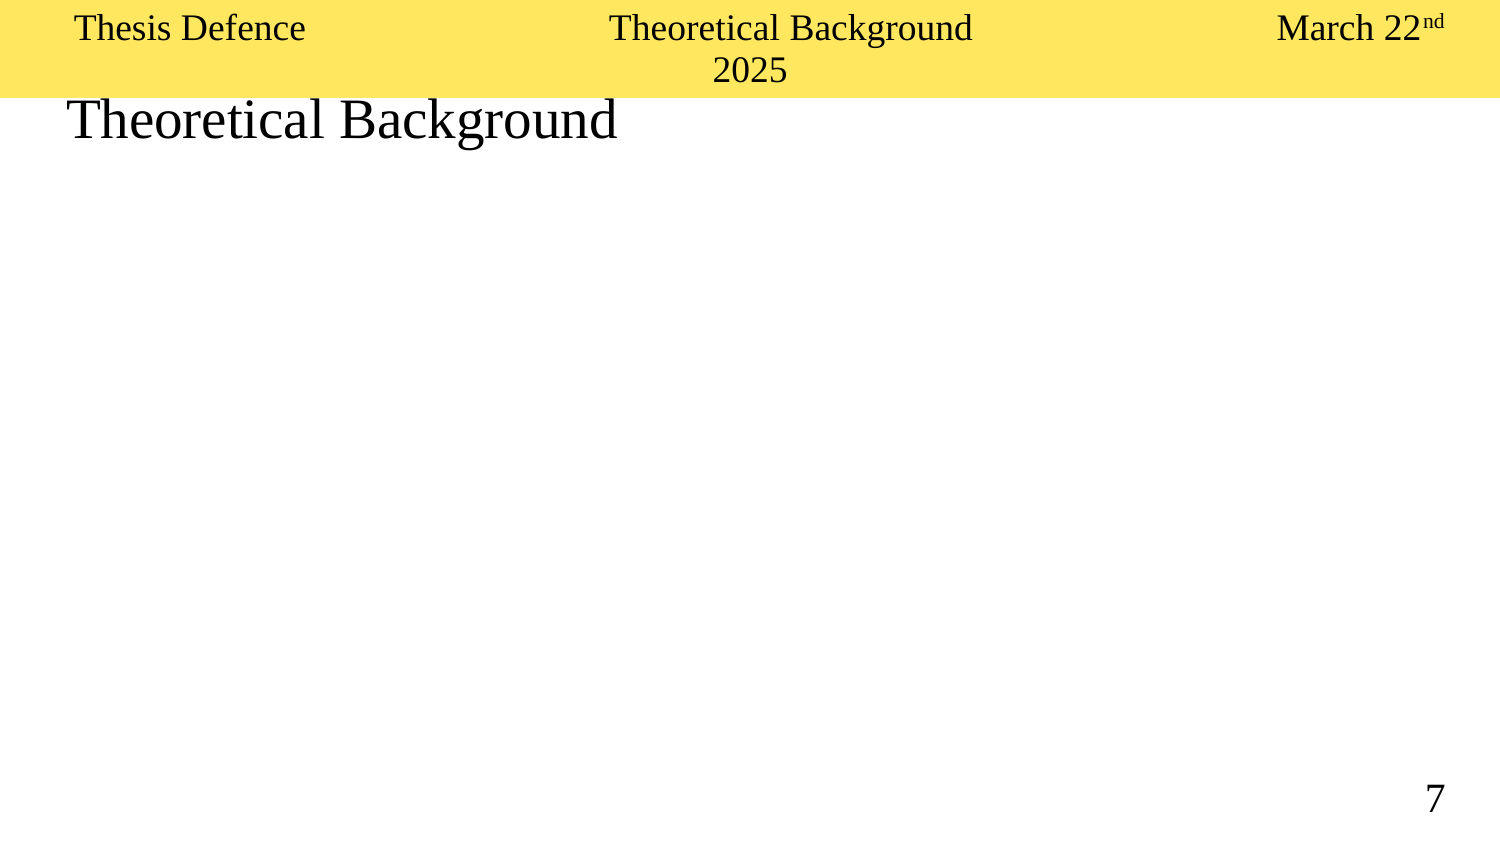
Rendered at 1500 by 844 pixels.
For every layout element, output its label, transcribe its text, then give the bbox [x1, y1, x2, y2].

title Theoretical Background [51, 98, 1449, 167]
text_box Thesis Defence Theoretical Background March 22nd 2025 [0, 0, 1500, 60]
